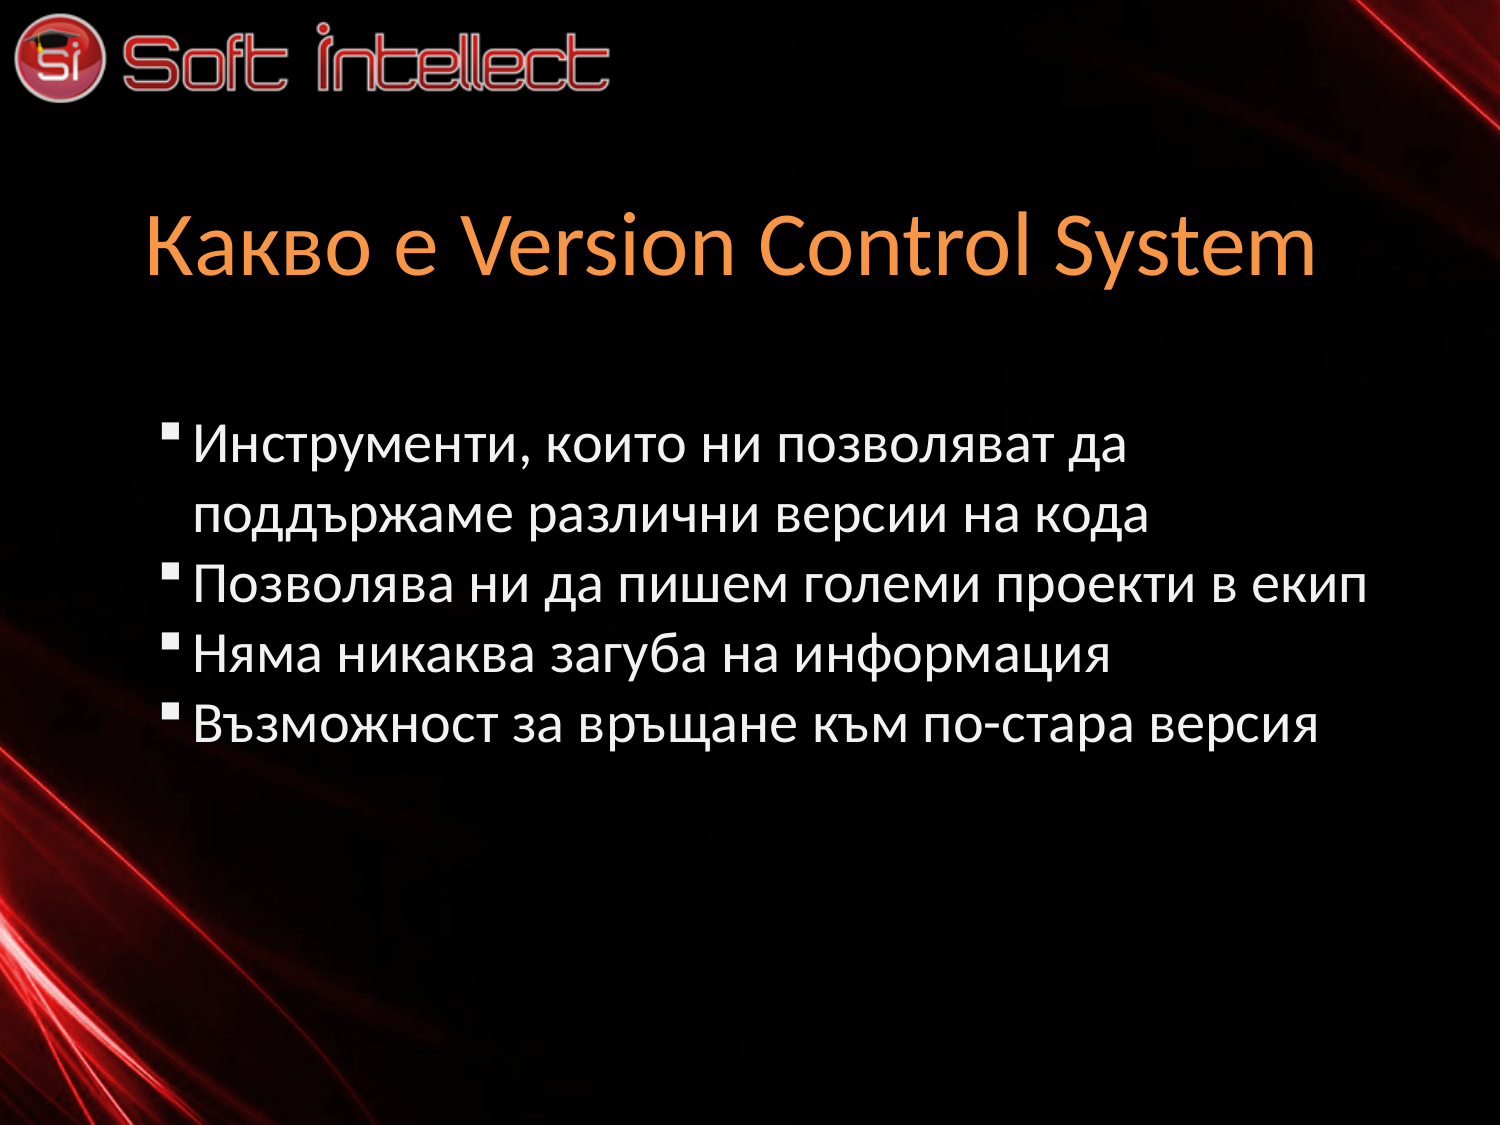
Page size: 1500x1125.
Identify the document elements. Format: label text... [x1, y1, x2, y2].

picture [0, 0, 1500, 1125]
text_box Инструменти, които ни позволяват да поддържаме различни версии на кода Позволява ни да пишем големи проекти в екип Няма никаква загуба на информация Възможност за връщане към по-стара версия [142, 396, 1430, 1125]
text_box Какво е Version Control System [130, 145, 1480, 333]
